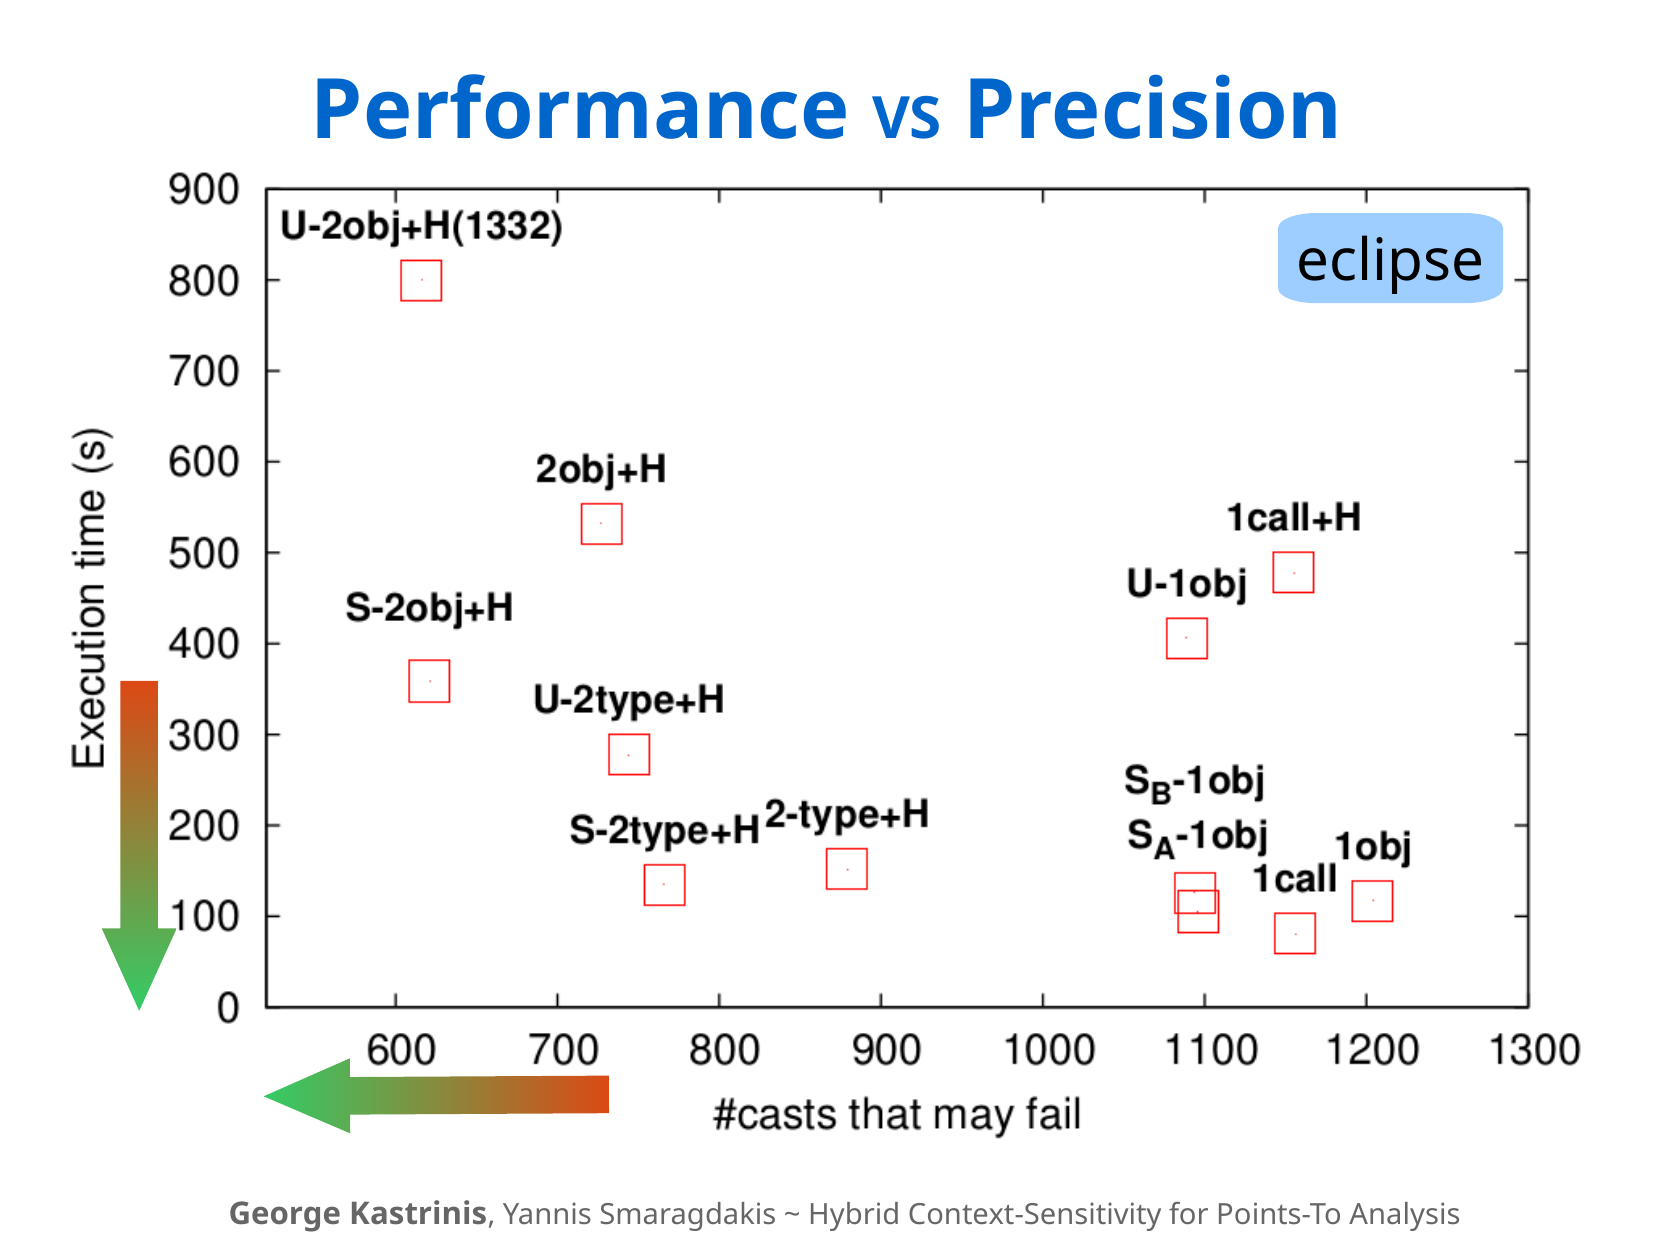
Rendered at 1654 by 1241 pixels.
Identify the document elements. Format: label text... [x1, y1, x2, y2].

text_box eclipse [1278, 213, 1504, 304]
text_box Performance VS Precision [141, 41, 1512, 150]
picture [62, 160, 1592, 1140]
text_box [101, 680, 177, 1011]
text_box [263, 1058, 610, 1134]
